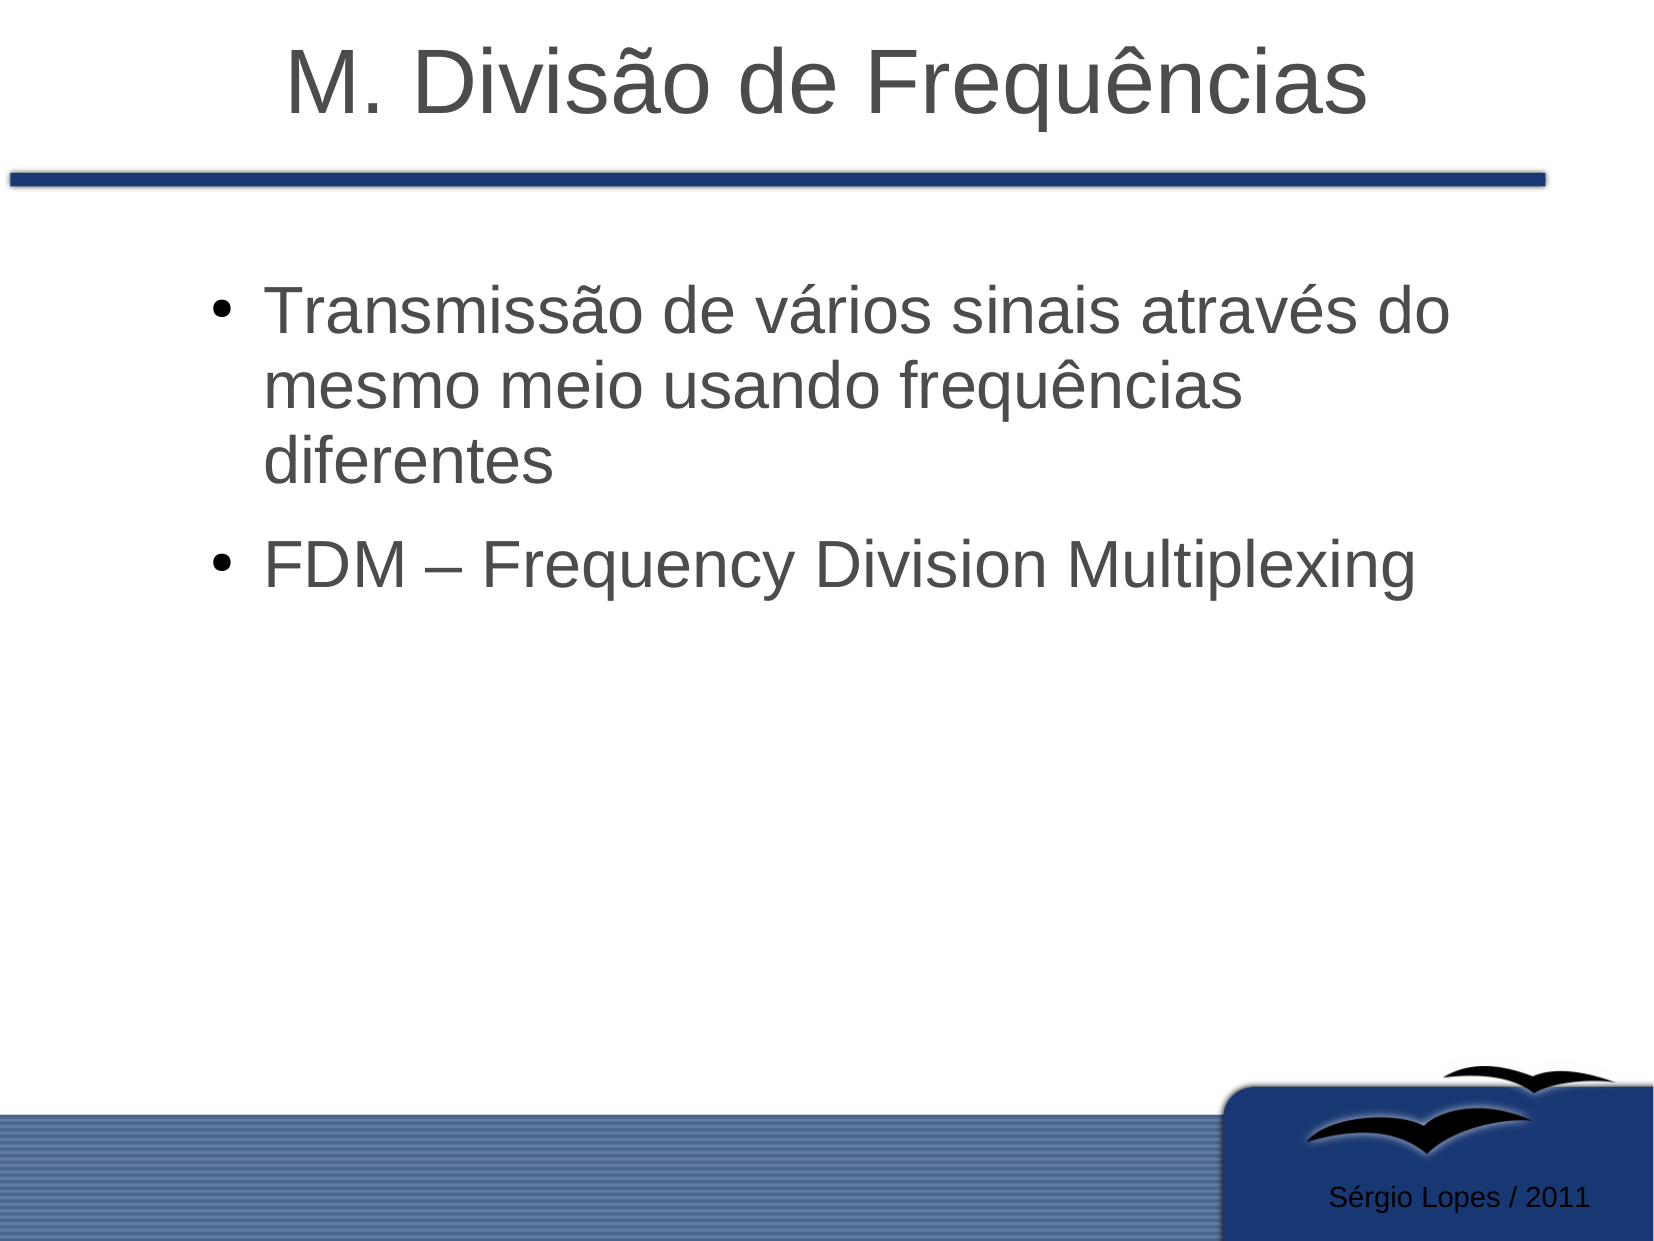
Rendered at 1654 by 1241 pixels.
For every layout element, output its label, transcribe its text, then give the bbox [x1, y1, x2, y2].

picture [0, 0, 1654, 1241]
title M. Divisão de Frequências [121, 0, 1534, 164]
list Transmissão de vários sinais através do mesmo meio usando frequências diferentes FDM – Frequency Division Multiplexing [121, 273, 1534, 1056]
text_box Sérgio Lopes / 2011 [1328, 1181, 1588, 1214]
